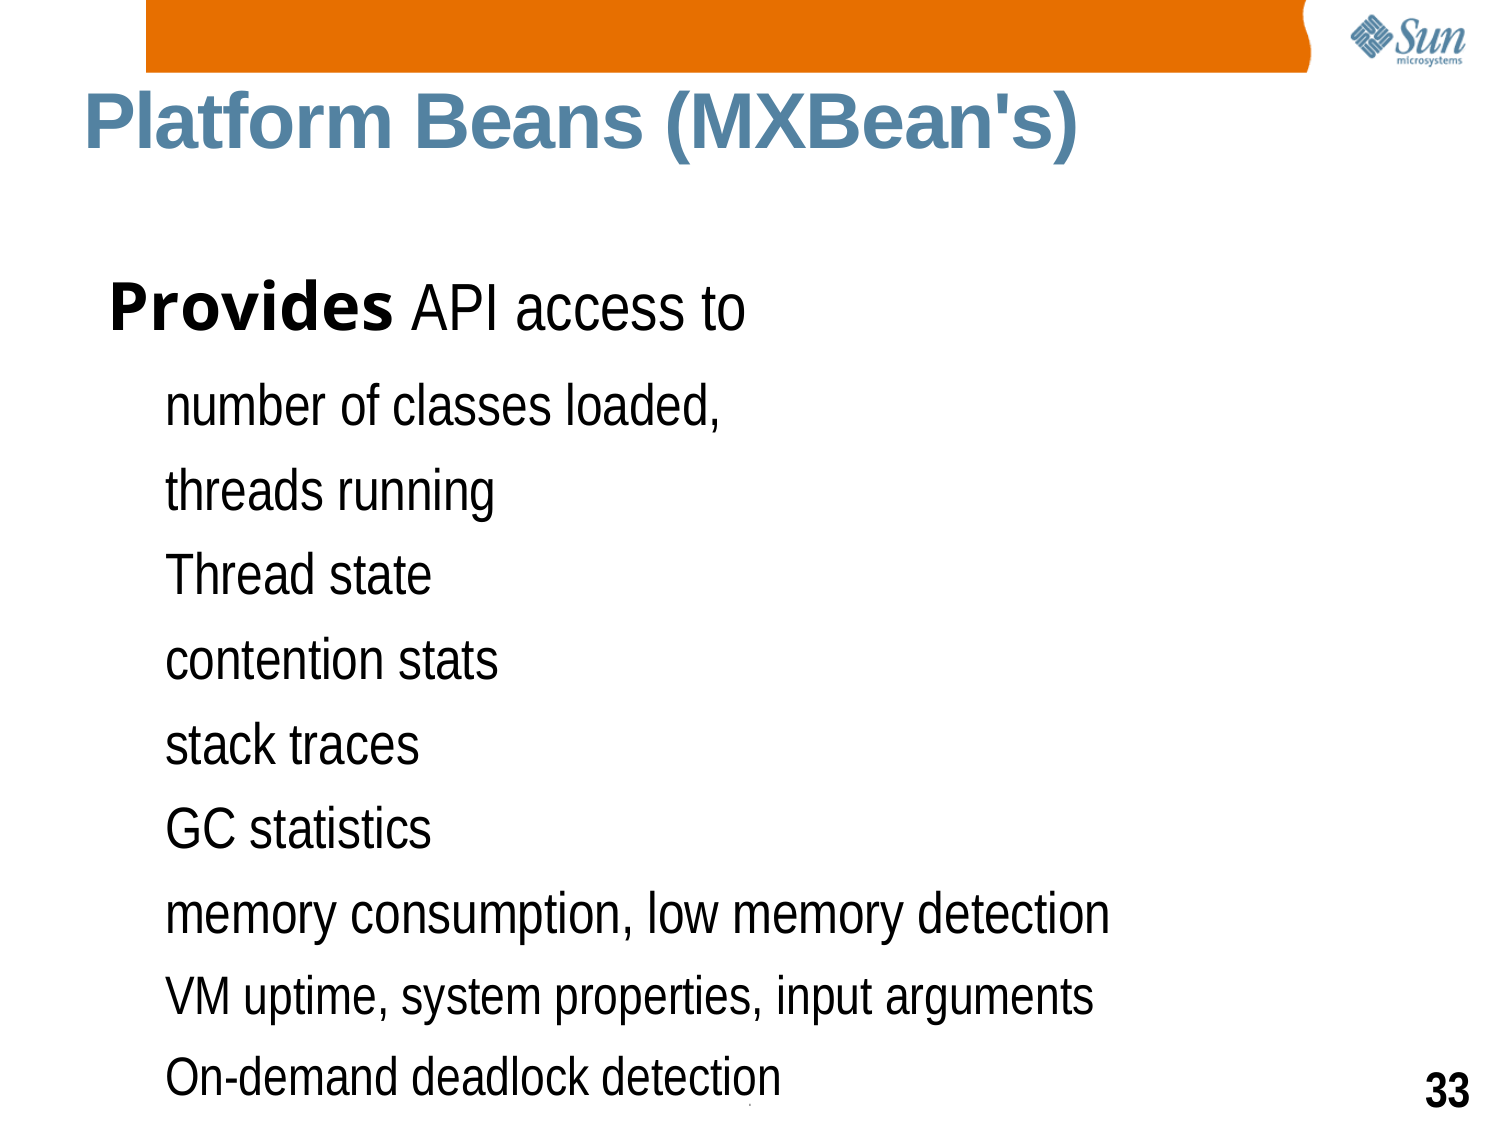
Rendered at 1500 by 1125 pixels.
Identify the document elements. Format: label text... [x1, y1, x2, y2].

picture [146, 0, 1500, 75]
list Provides API access to number of classes loaded, threads running Thread state contention stats stack traces GC statistics memory consumption, low memory detection VM uptime, system properties, input arguments On-demand deadlock detection [88, 259, 1445, 1088]
title Platform Beans (MXBean's) [83, 84, 1446, 227]
